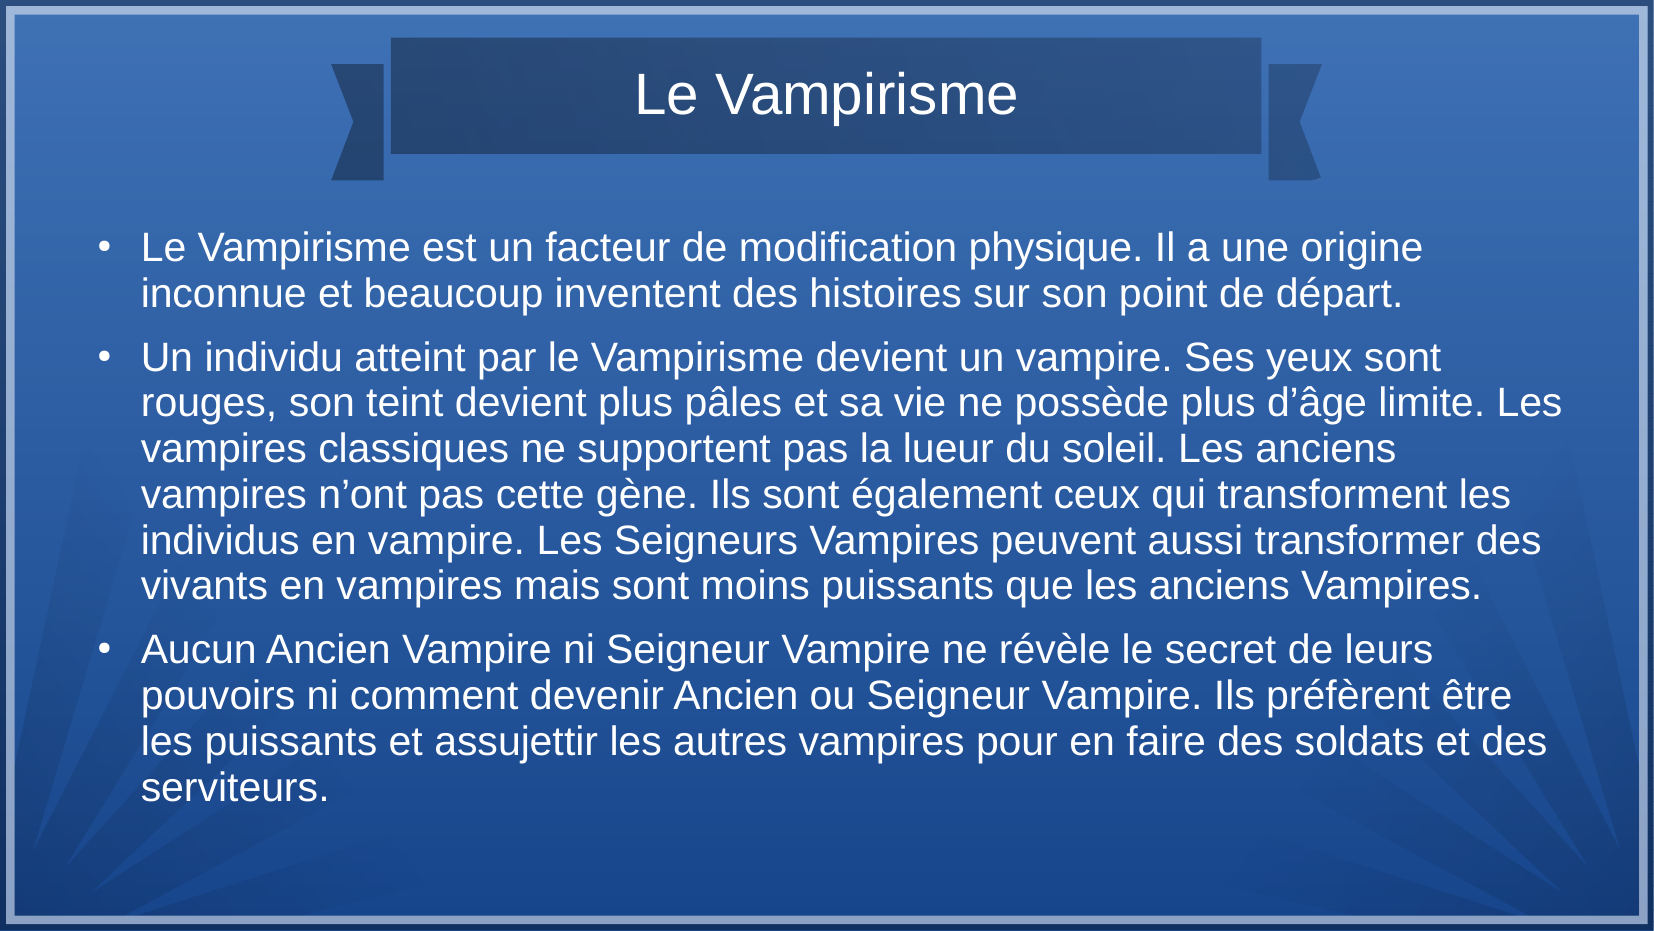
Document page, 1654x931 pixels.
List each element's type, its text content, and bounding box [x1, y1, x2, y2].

list Le Vampirisme est un facteur de modification physique. Il a une origine inconnue et beaucoup inventent des histoires sur son point de départ. Un individu atteint par le Vampirisme devient un vampire. Ses yeux sont rouges, son teint devient plus pâles et sa vie ne possède plus d’âge limite. Les vampires classiques ne supportent pas la lueur du soleil. Les anciens vampires n’ont pas cette gène. Ils sont également ceux qui transforment les individus en vampire. Les Seigneurs Vampires peuvent aussi transformer des vivants en vampires mais sont moins puissants que les anciens Vampires. Aucun Ancien Vampire ni Seigneur Vampire ne révèle le secret de leurs pouvoirs ni comment devenir Ancien ou Seigneur Vampire. Ils préfèrent être les puissants et assujettir les autres vampires pour en faire des soldats et des serviteurs. [82, 224, 1571, 848]
title Le Vampirisme [389, 35, 1264, 154]
